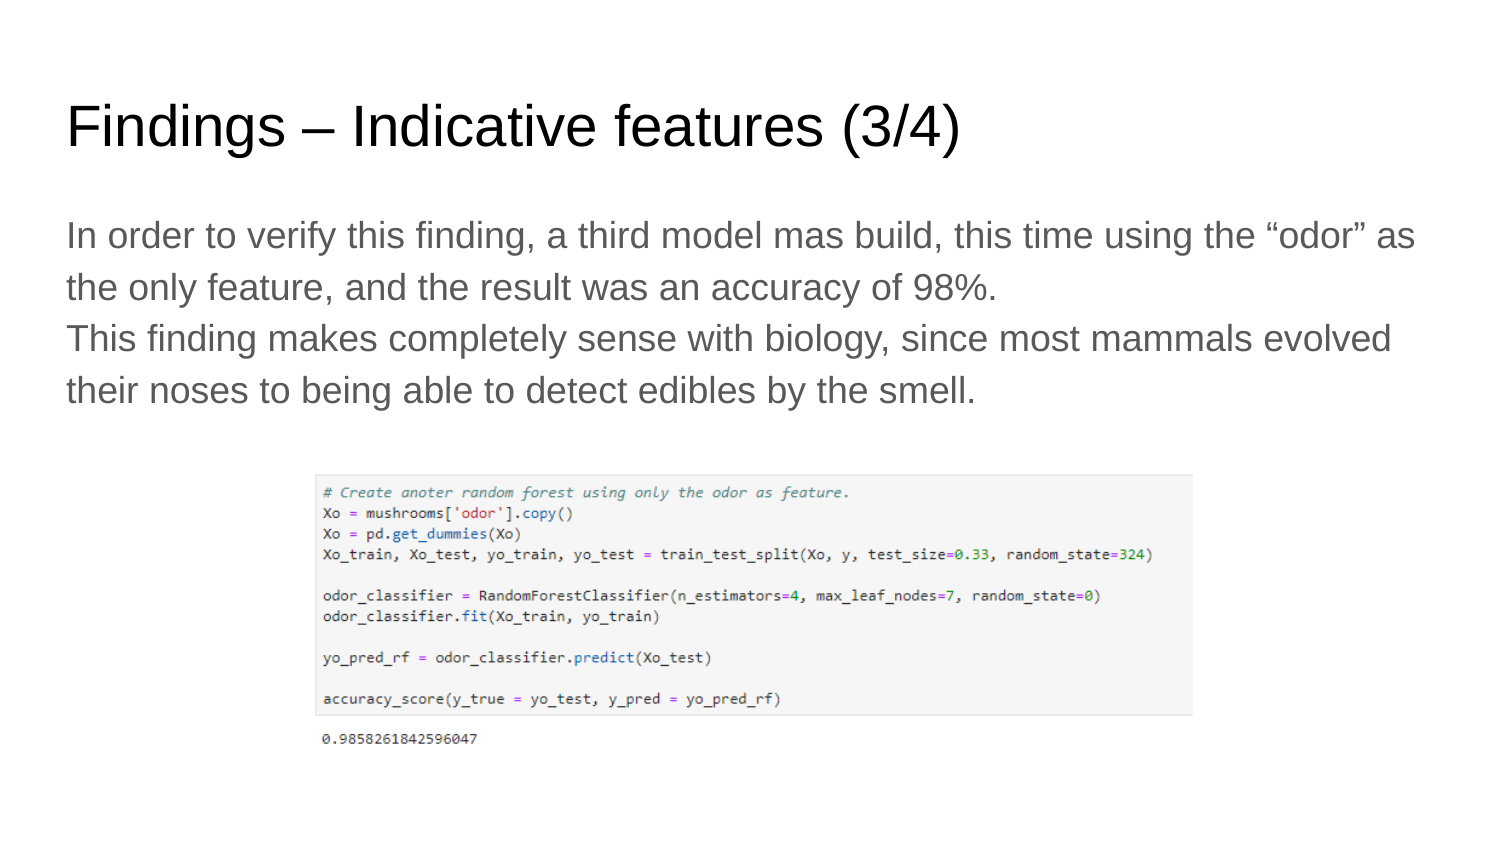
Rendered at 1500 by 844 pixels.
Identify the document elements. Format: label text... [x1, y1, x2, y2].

title Findings – Indicative features (3/4) [51, 72, 1449, 167]
list In order to verify this finding, a third model mas build, this time using the “odor” as the only feature, and the result was an accuracy of 98%. This finding makes completely sense with biology, since most mammals evolved their noses to being able to detect edibles by the smell. [51, 189, 1449, 750]
picture [307, 461, 1193, 756]
